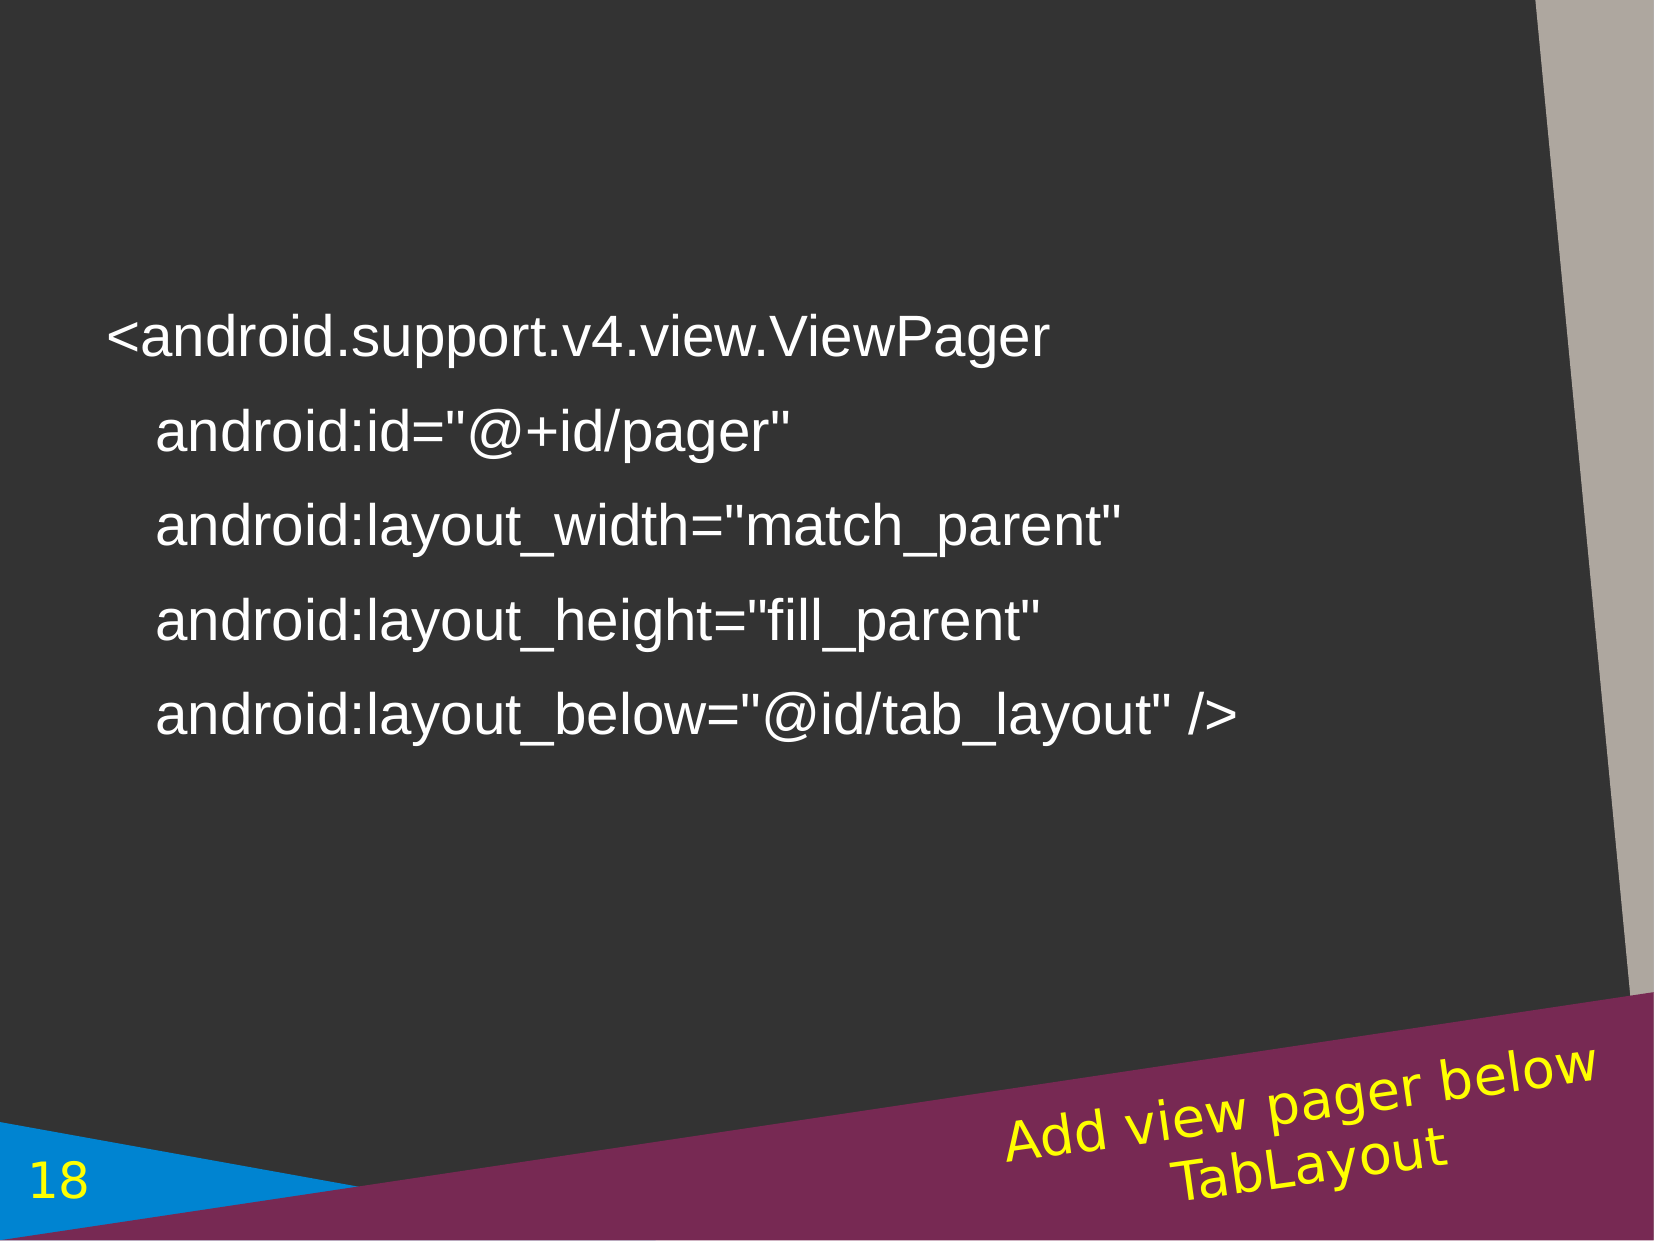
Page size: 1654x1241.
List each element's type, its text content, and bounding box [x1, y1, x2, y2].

list <android.support.v4.view.ViewPager android:id="@+id/pager" android:layout_width="match_parent" android:layout_height="fill_parent" android:layout_below="@id/tab_layout" /> [35, 59, 1524, 993]
title Add view pager below TabLayout [956, 995, 1654, 1241]
